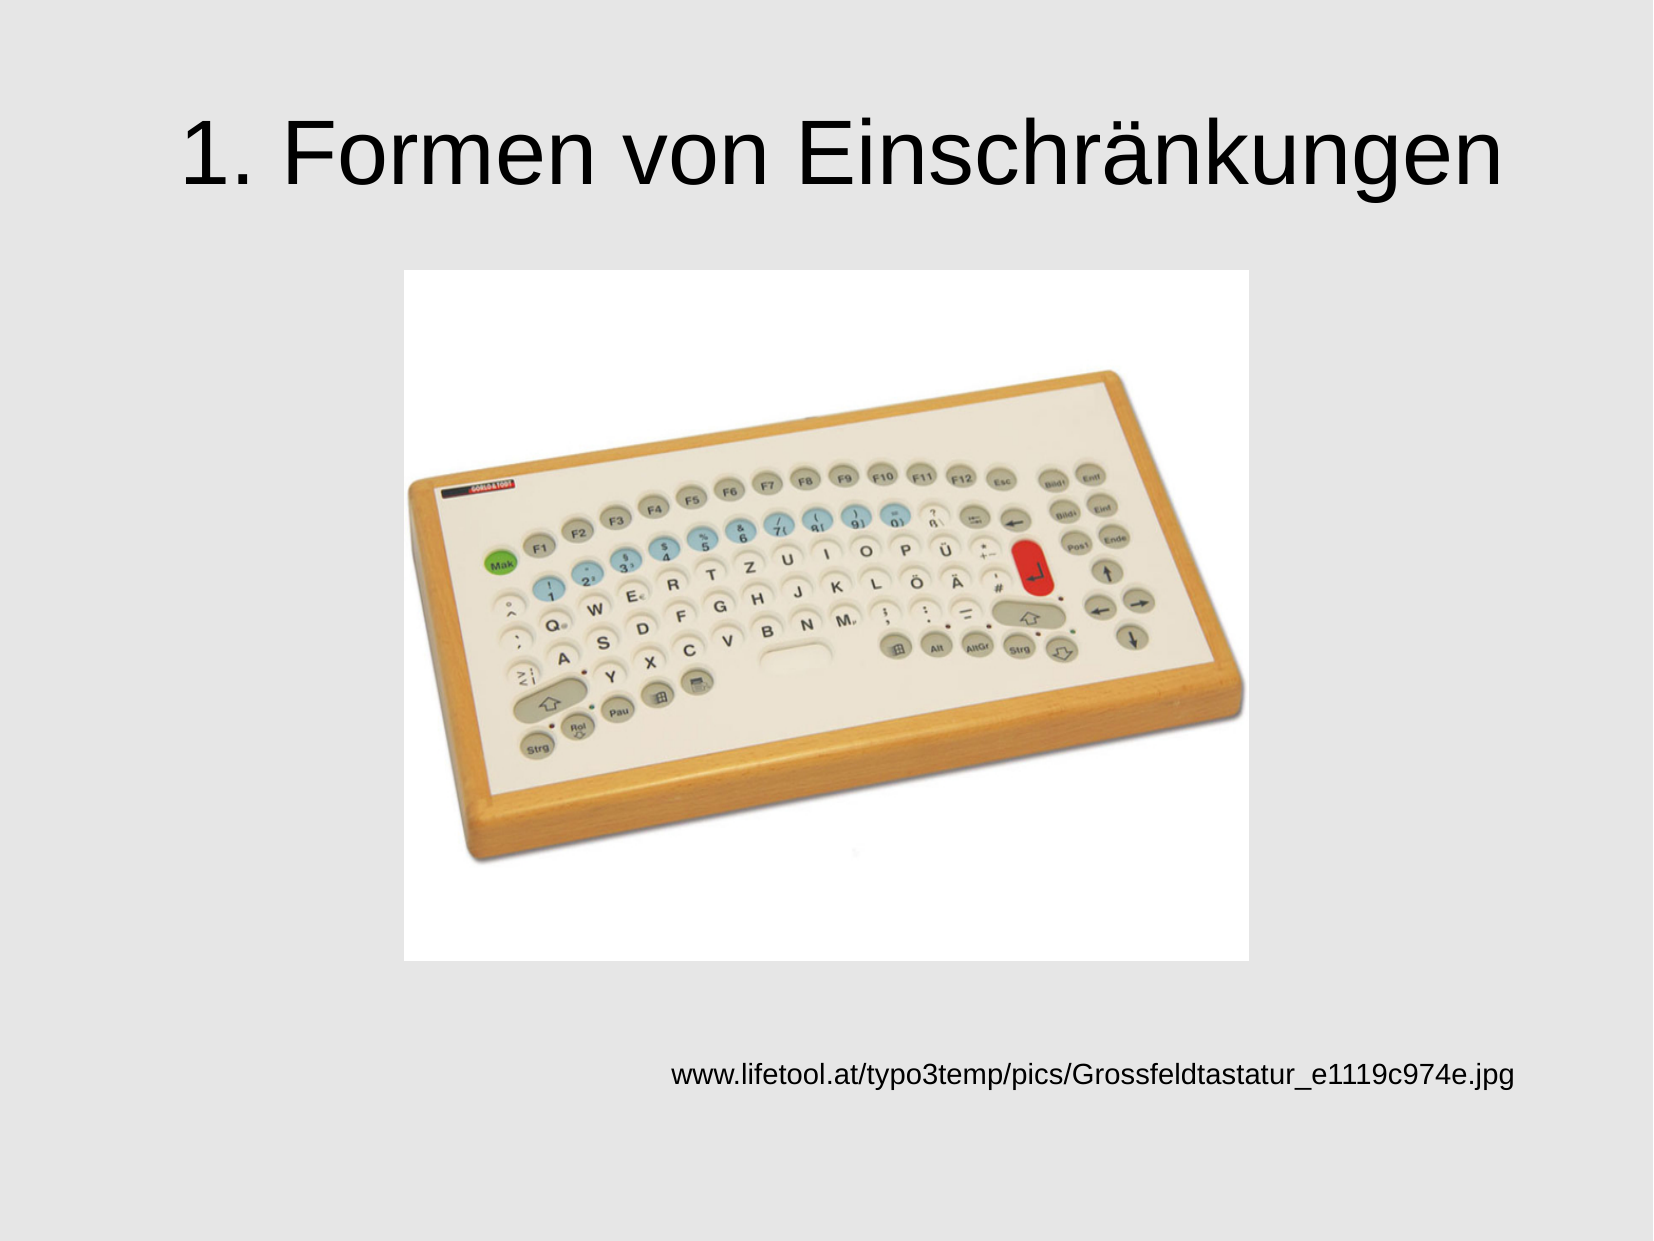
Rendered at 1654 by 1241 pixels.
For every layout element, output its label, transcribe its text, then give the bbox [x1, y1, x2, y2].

picture [404, 270, 1249, 961]
text_box www.lifetool.at/typo3temp/pics/Grossfeldtastatur_e1119c974e.jpg [644, 1050, 1531, 1108]
title 1. Formen von Einschränkungen [82, 49, 1571, 257]
